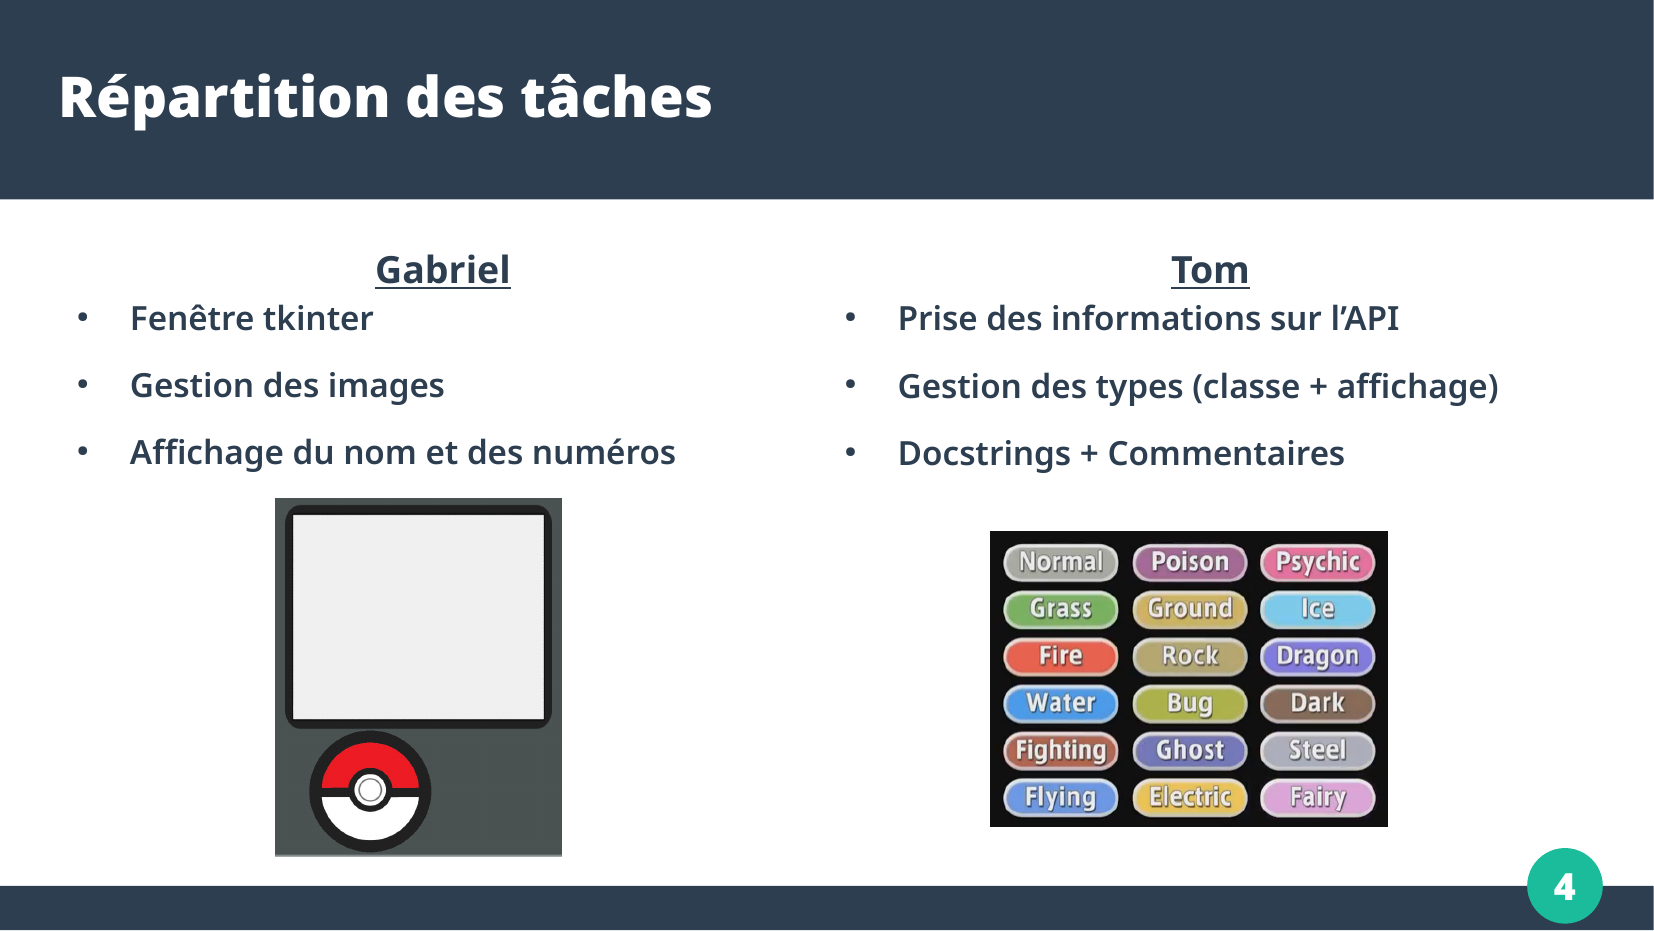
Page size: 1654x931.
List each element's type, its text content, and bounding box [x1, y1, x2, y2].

list Gabriel [59, 243, 826, 294]
list Prise des informations sur l’API Gestion des types (classe + affichage) Docstrings + Commentaires [827, 295, 1595, 562]
title Répartition des tâches [59, 37, 1595, 155]
picture [990, 531, 1388, 827]
picture [275, 498, 562, 857]
list Tom [826, 243, 1595, 295]
list Fenêtre tkinter Gestion des images Affichage du nom et des numéros [59, 294, 827, 562]
